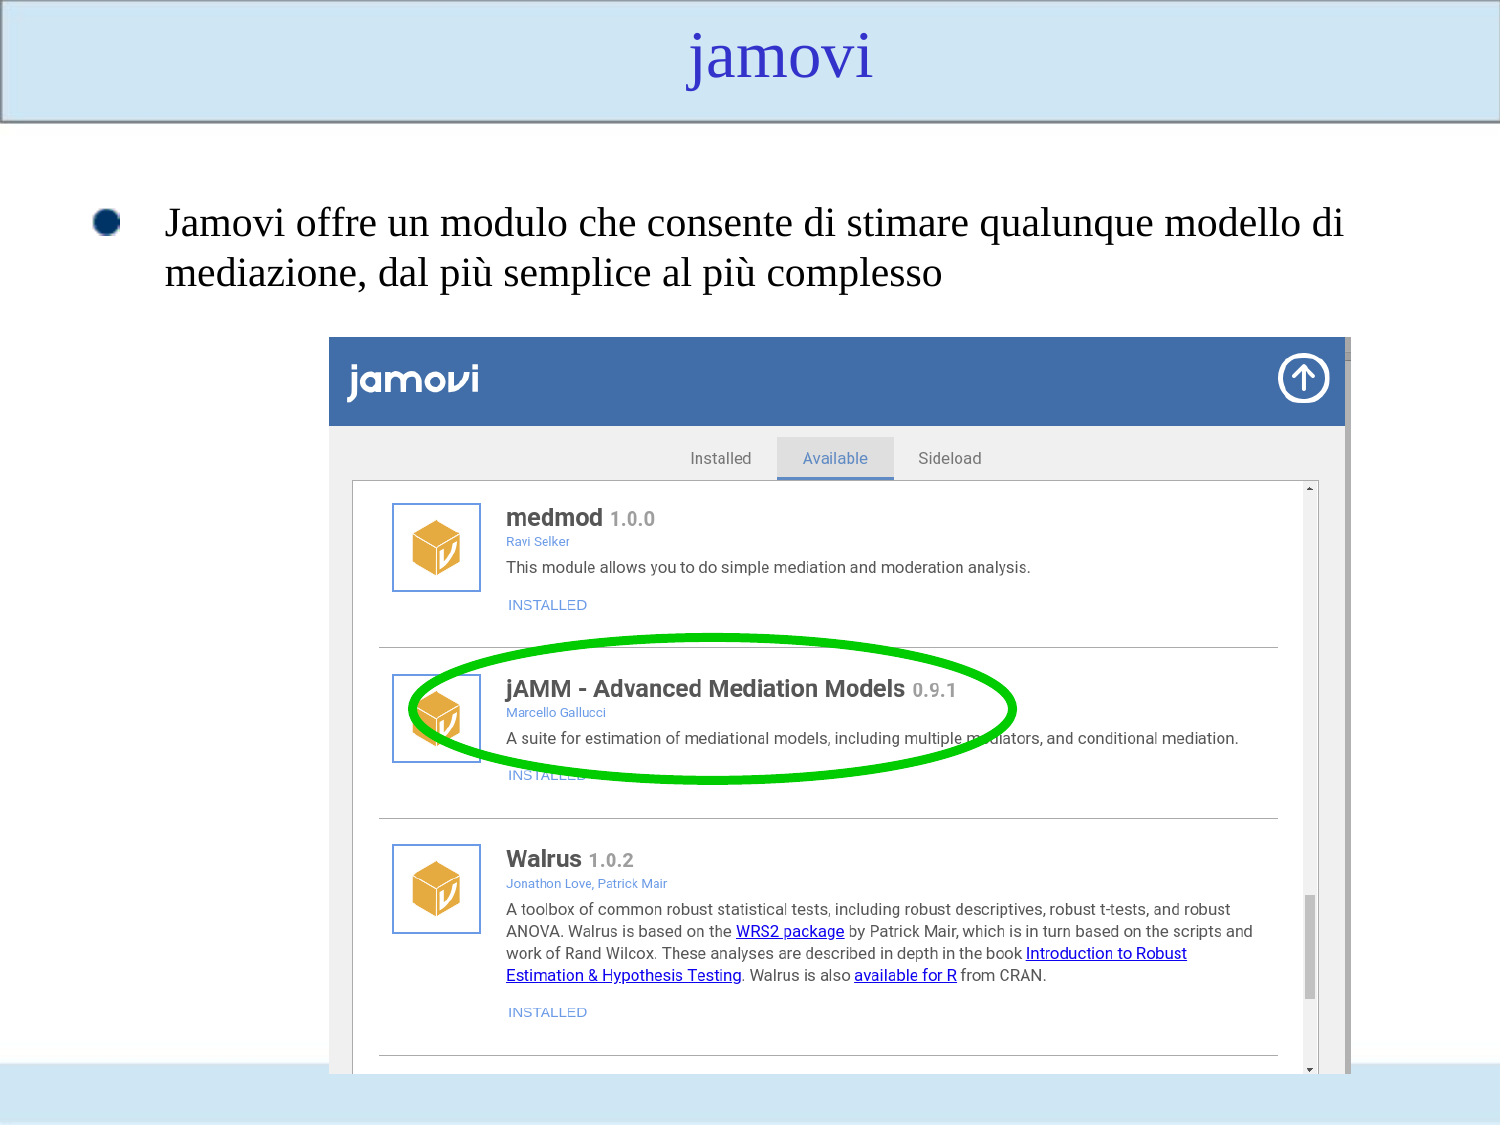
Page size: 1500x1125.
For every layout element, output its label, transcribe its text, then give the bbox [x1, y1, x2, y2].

text_box Jamovi offre un modulo che consente di stimare qualunque modello di mediazione, dal più semplice al più complesso [74, 187, 1413, 303]
picture [0, 0, 1500, 1125]
title jamovi [249, 3, 1313, 99]
